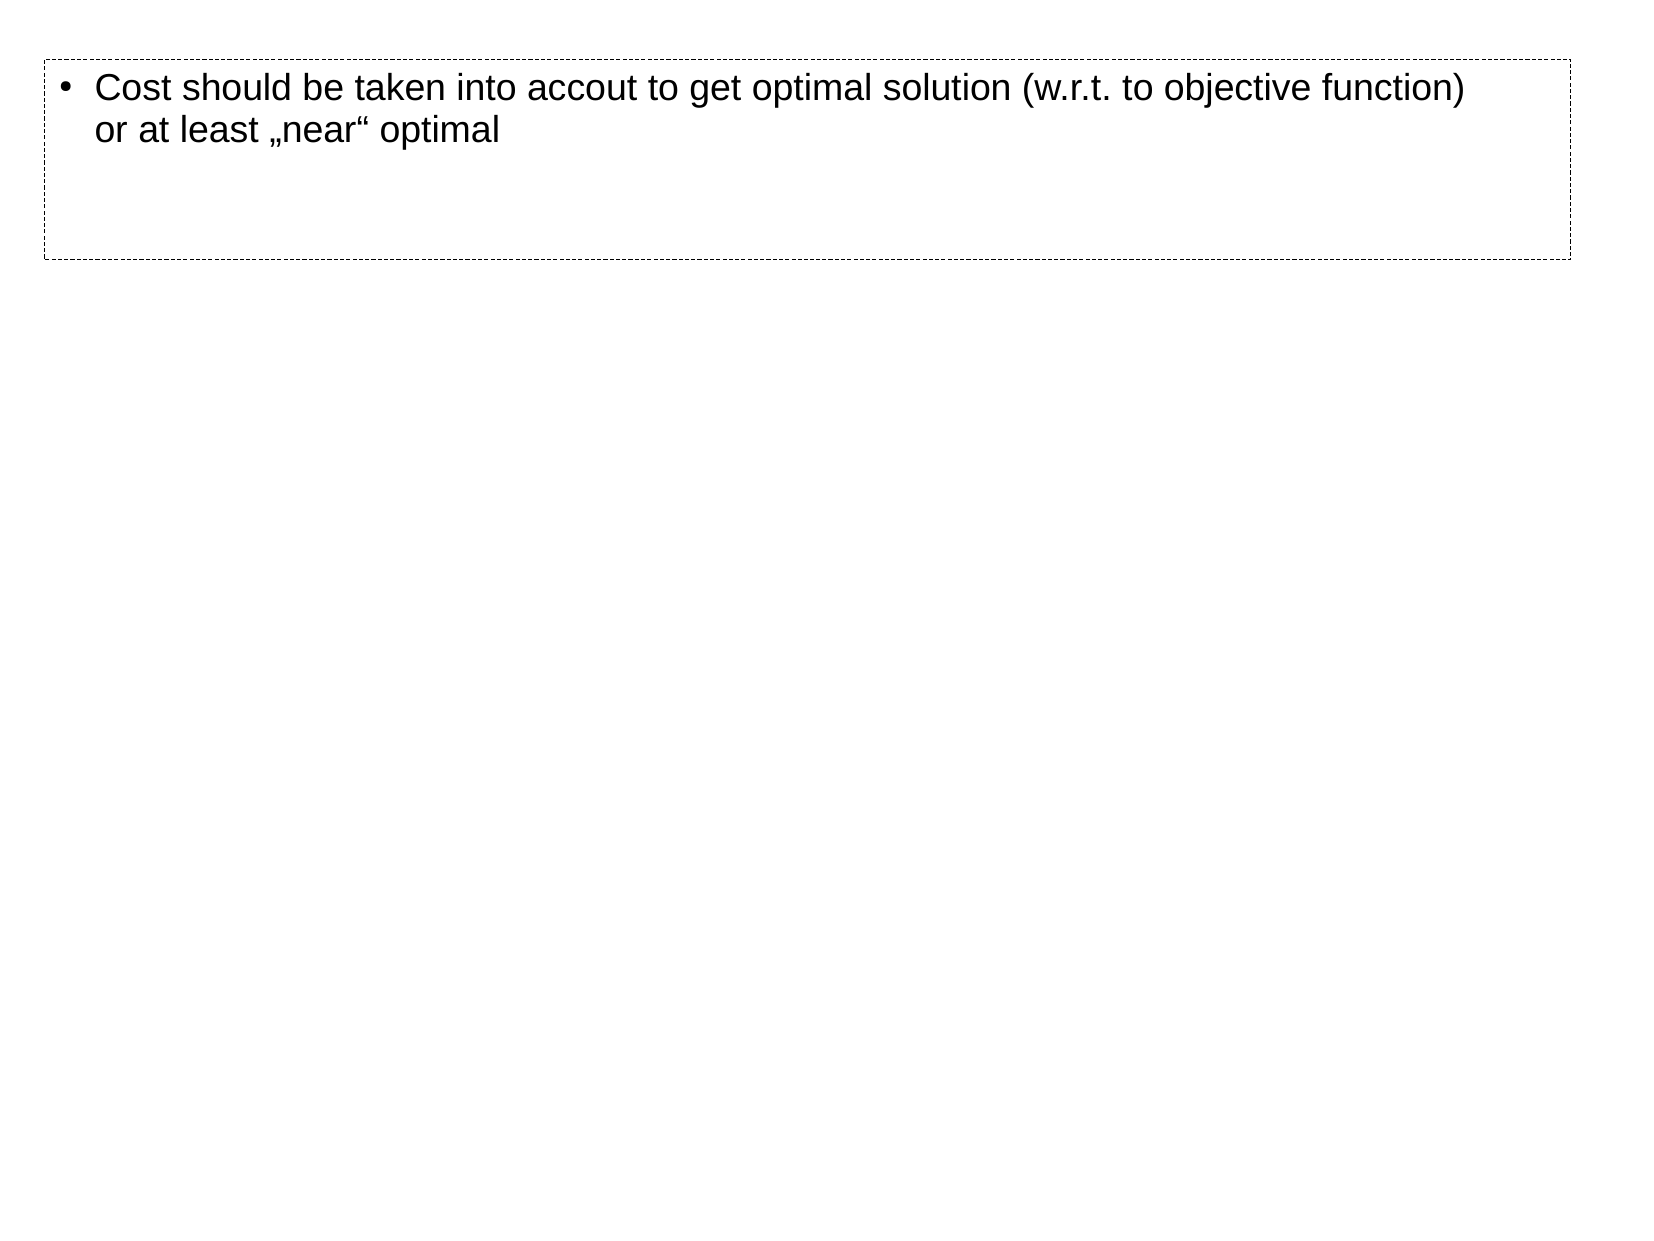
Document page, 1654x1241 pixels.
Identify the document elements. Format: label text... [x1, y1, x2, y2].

text_box Cost should be taken into accout to get optimal solution (w.r.t. to objective function) or at least „near“ optimal [44, 59, 1571, 260]
